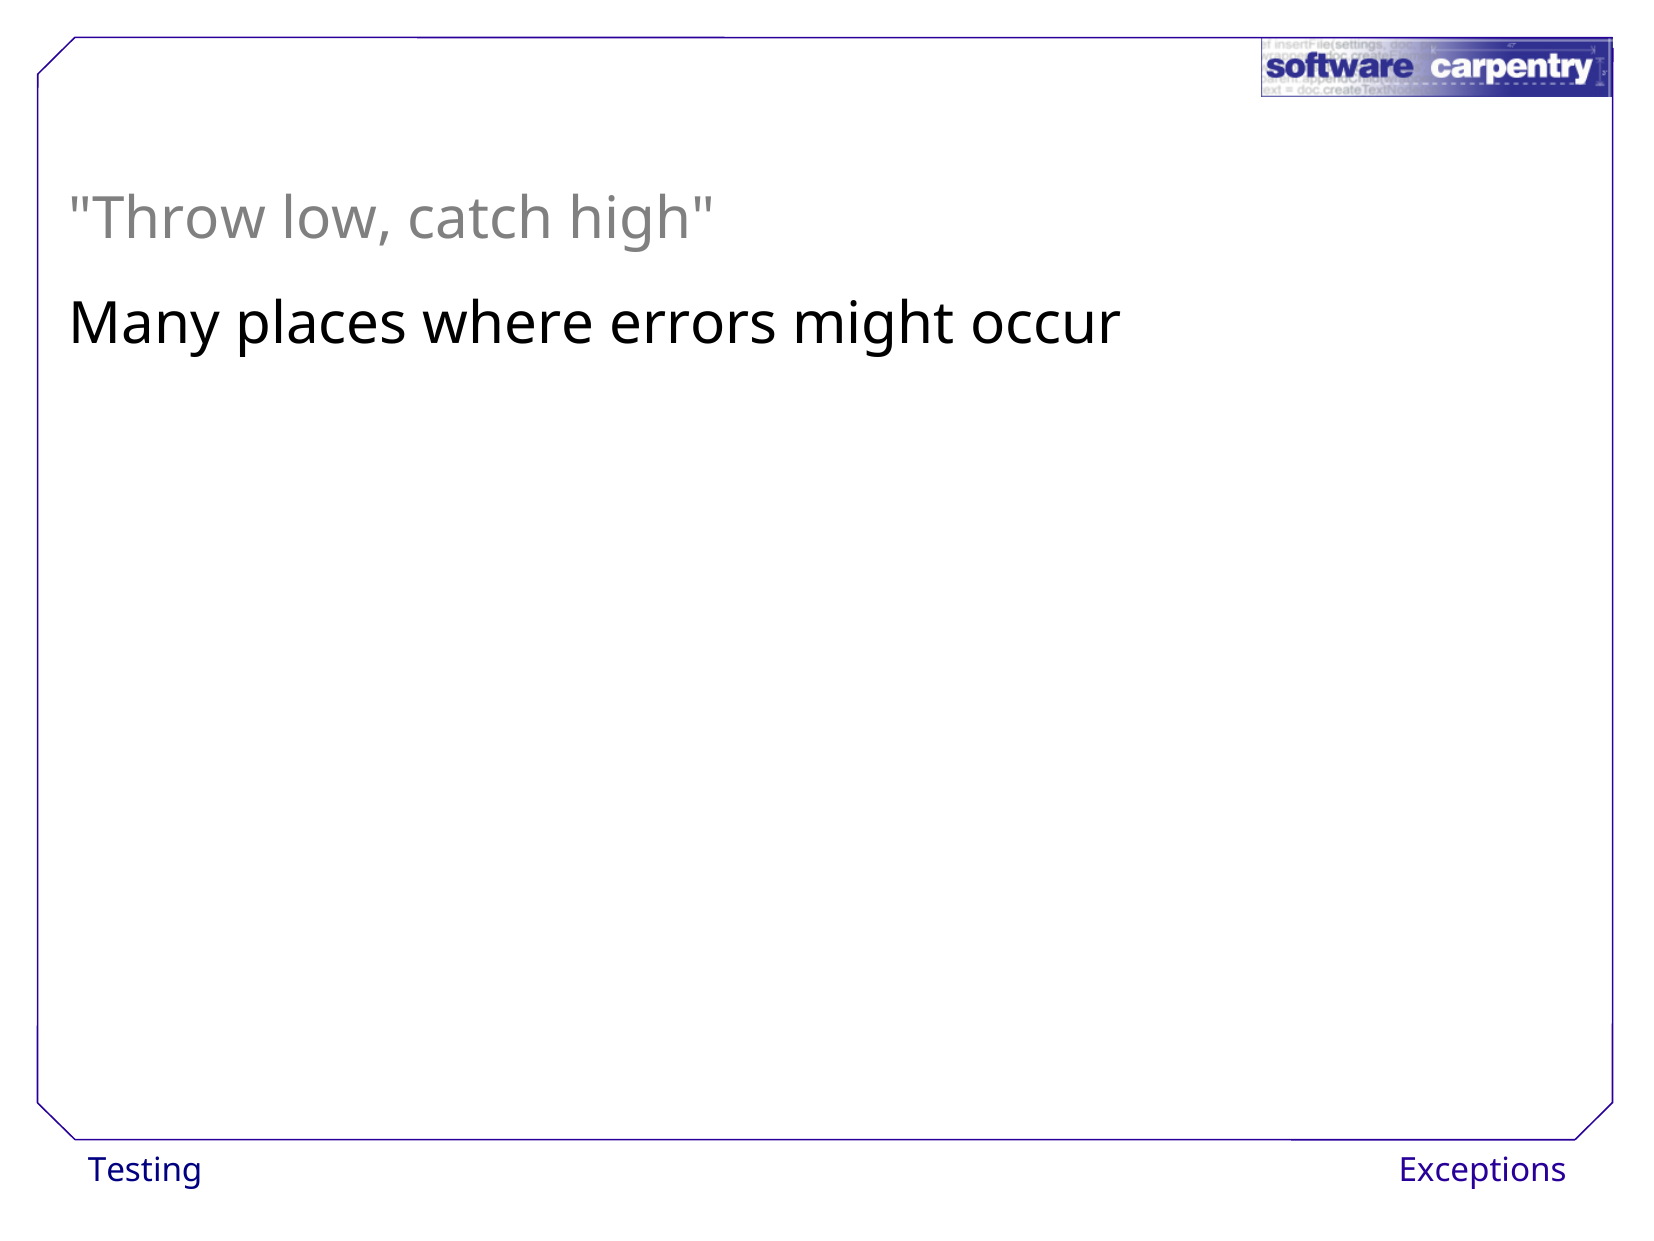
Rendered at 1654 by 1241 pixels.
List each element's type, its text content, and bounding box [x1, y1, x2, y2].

picture [1261, 39, 1613, 97]
text_box "Throw low, catch high" Many places where errors might occur [54, 137, 1287, 364]
